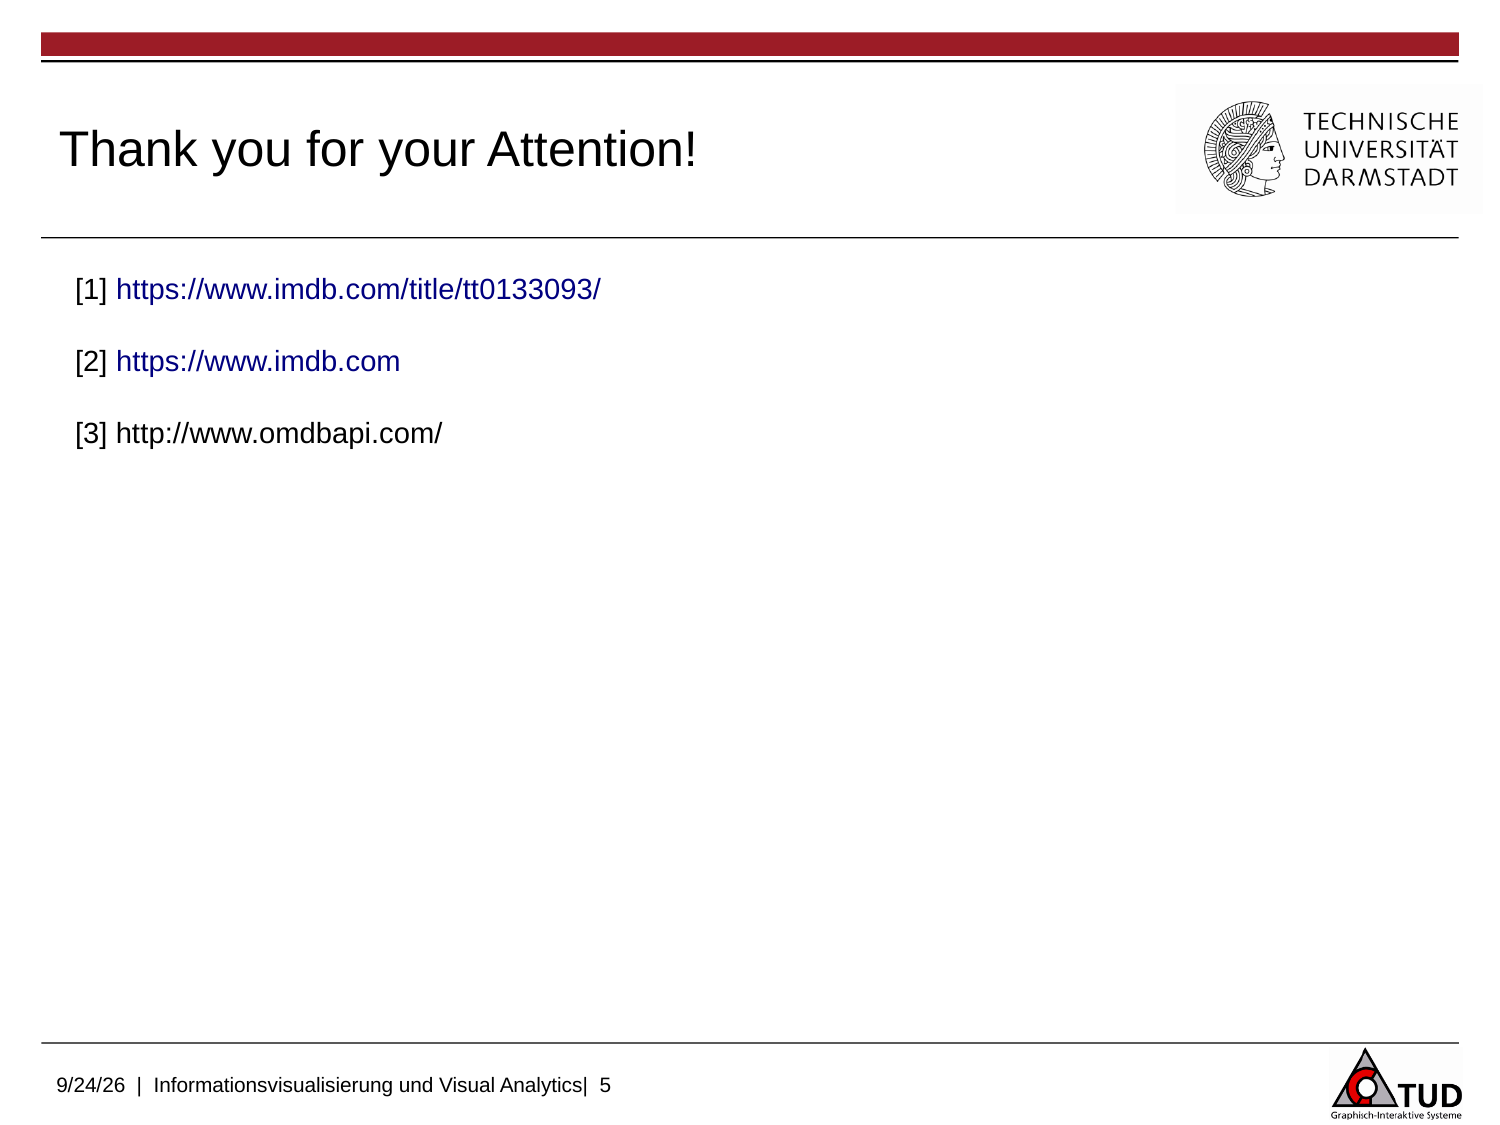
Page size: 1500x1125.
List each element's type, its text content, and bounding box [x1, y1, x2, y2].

title Thank you for your Attention! [58, 80, 1149, 218]
list [1] https://www.imdb.com/title/tt0133093/ [2] https://www.imdb.com [3] http://www.omdbapi.com/ [75, 263, 1425, 916]
picture [1329, 1047, 1463, 1120]
picture [1175, 84, 1483, 214]
